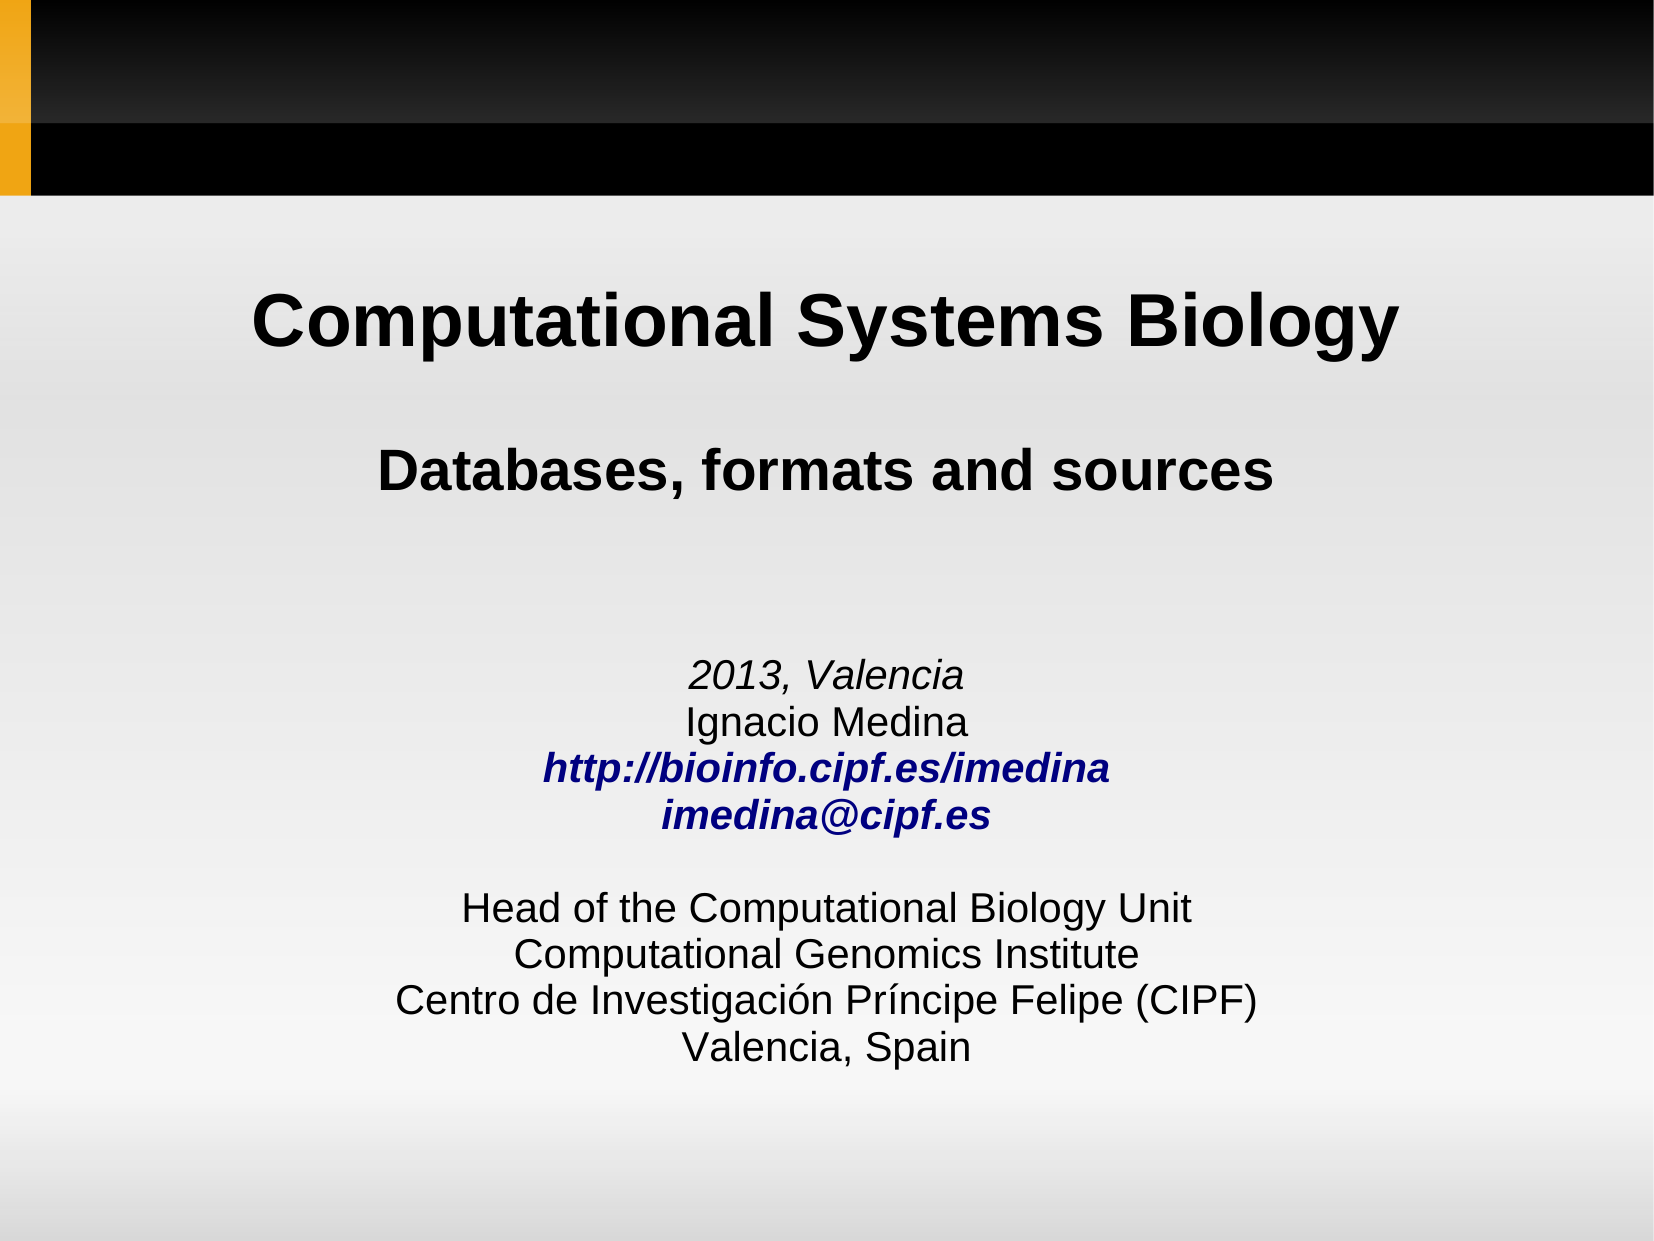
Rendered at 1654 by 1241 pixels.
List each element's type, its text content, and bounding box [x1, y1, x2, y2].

subtitle Computational Systems Biology Databases, formats and sources 2013, Valencia Ignacio Medina http://bioinfo.cipf.es/imedina imedina@cipf.es Head of the Computational Biology Unit Computational Genomics Institute Centro de Investigación Príncipe Felipe (CIPF) Valencia, Spain [82, 201, 1571, 1073]
picture [0, 0, 1654, 1241]
